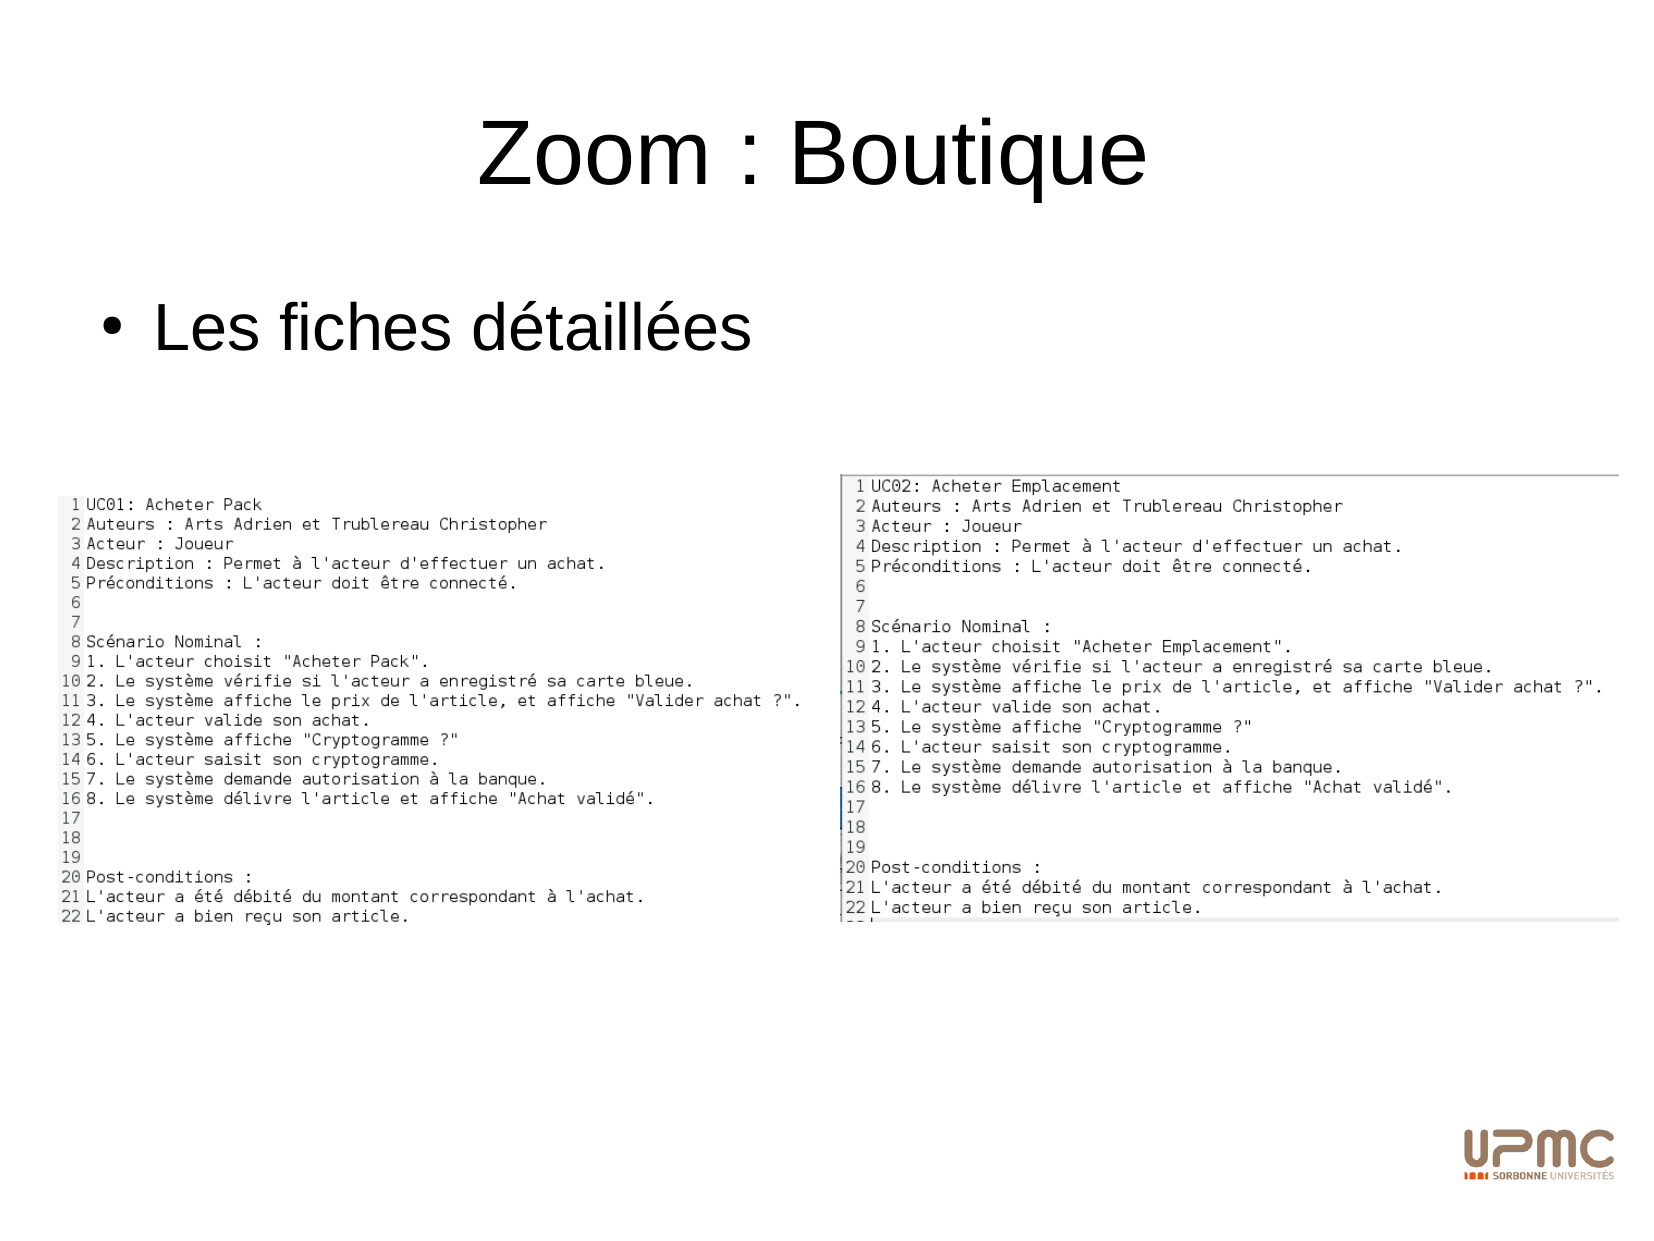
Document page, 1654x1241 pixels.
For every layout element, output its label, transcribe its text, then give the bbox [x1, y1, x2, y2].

list Les fiches détaillées [82, 290, 1571, 1010]
picture [840, 474, 1619, 922]
title Zoom : Boutique [82, 49, 1571, 257]
picture [1464, 1104, 1614, 1205]
picture [58, 496, 806, 925]
